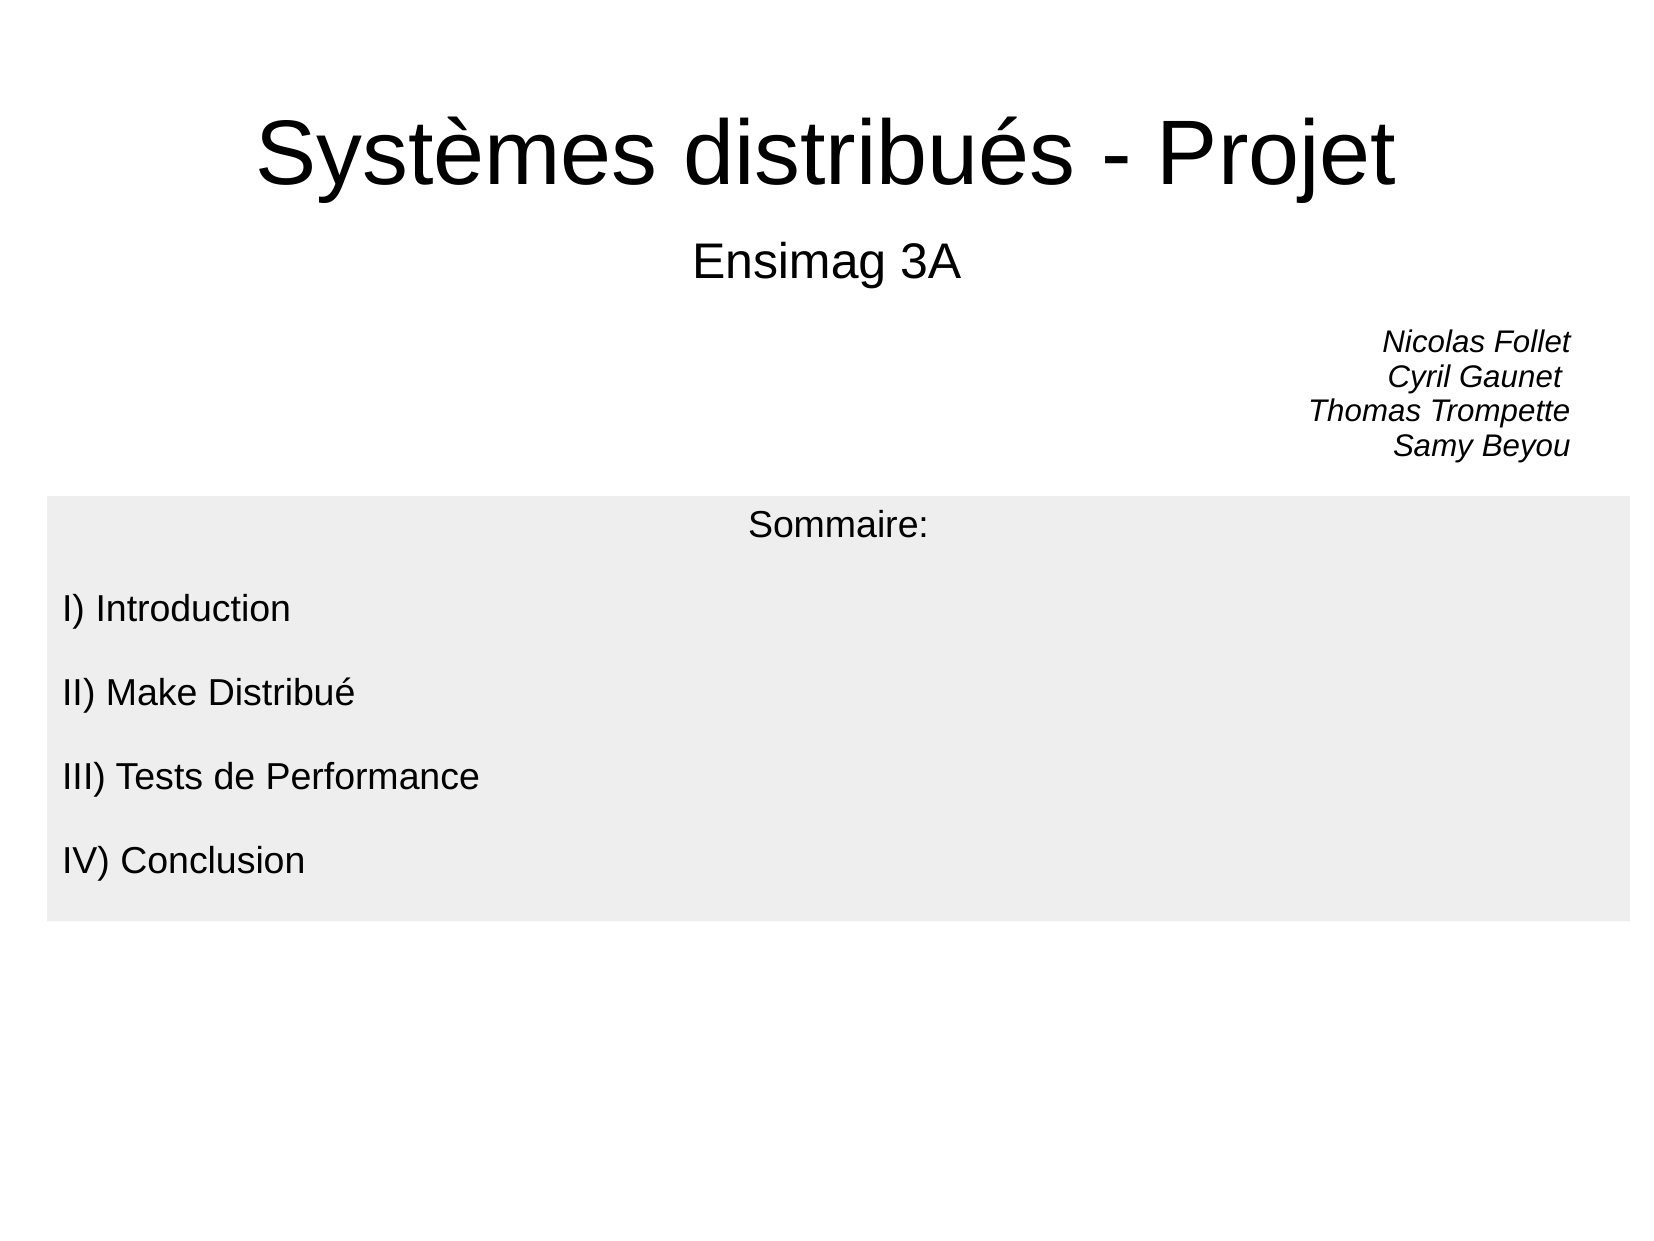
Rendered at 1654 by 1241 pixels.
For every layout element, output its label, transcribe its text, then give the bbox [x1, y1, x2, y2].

text_box Sommaire: I) Introduction II) Make Distribué III) Tests de Performance IV) Conclusion [47, 496, 1630, 922]
subtitle Ensimag 3A Nicolas Follet Cyril Gaunet Thomas Trompette Samy Beyou [82, 224, 1571, 473]
title Systèmes distribués - Projet [82, 49, 1571, 224]
